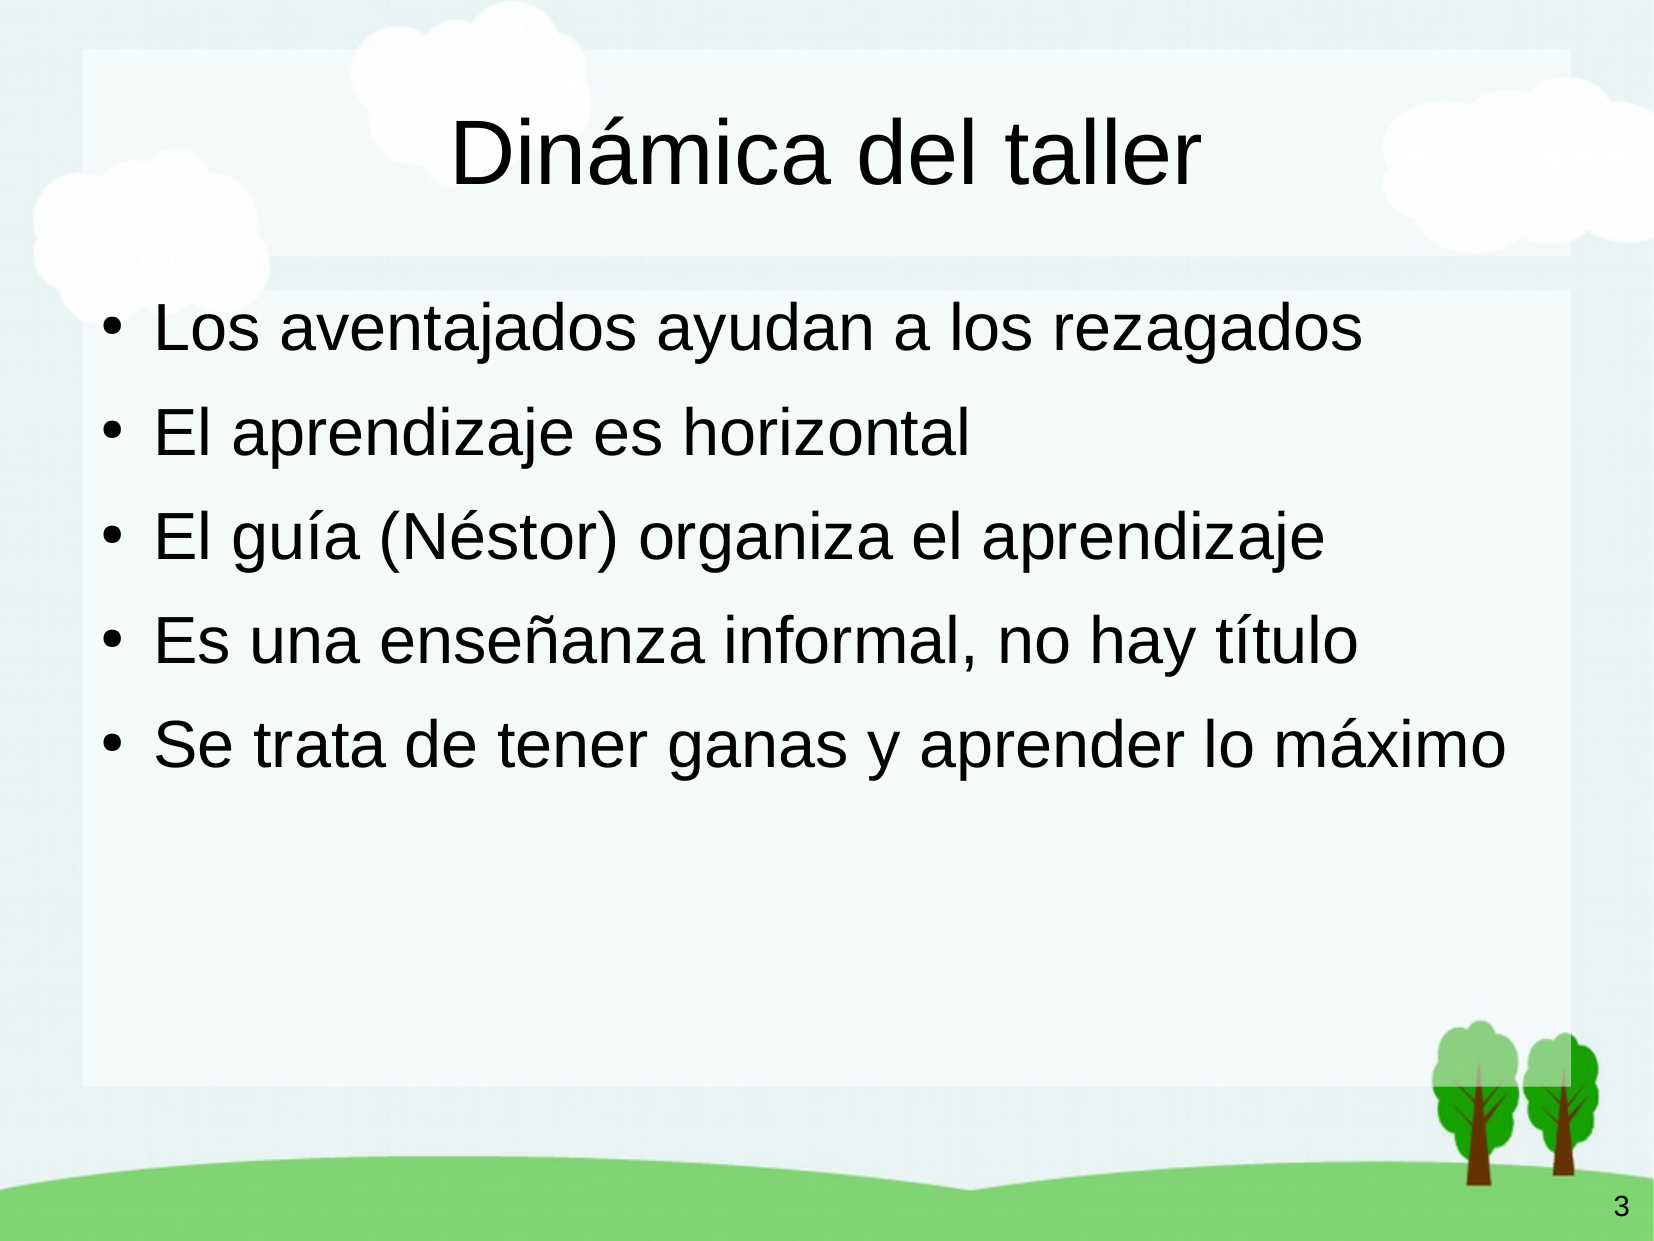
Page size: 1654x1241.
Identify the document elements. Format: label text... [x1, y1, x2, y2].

title Dinámica del taller [82, 49, 1571, 257]
list Los aventajados ayudan a los rezagados El aprendizaje es horizontal El guía (Néstor) organiza el aprendizaje Es una enseñanza informal, no hay título Se trata de tener ganas y aprender lo máximo [82, 290, 1571, 1087]
picture [0, 0, 1654, 1241]
